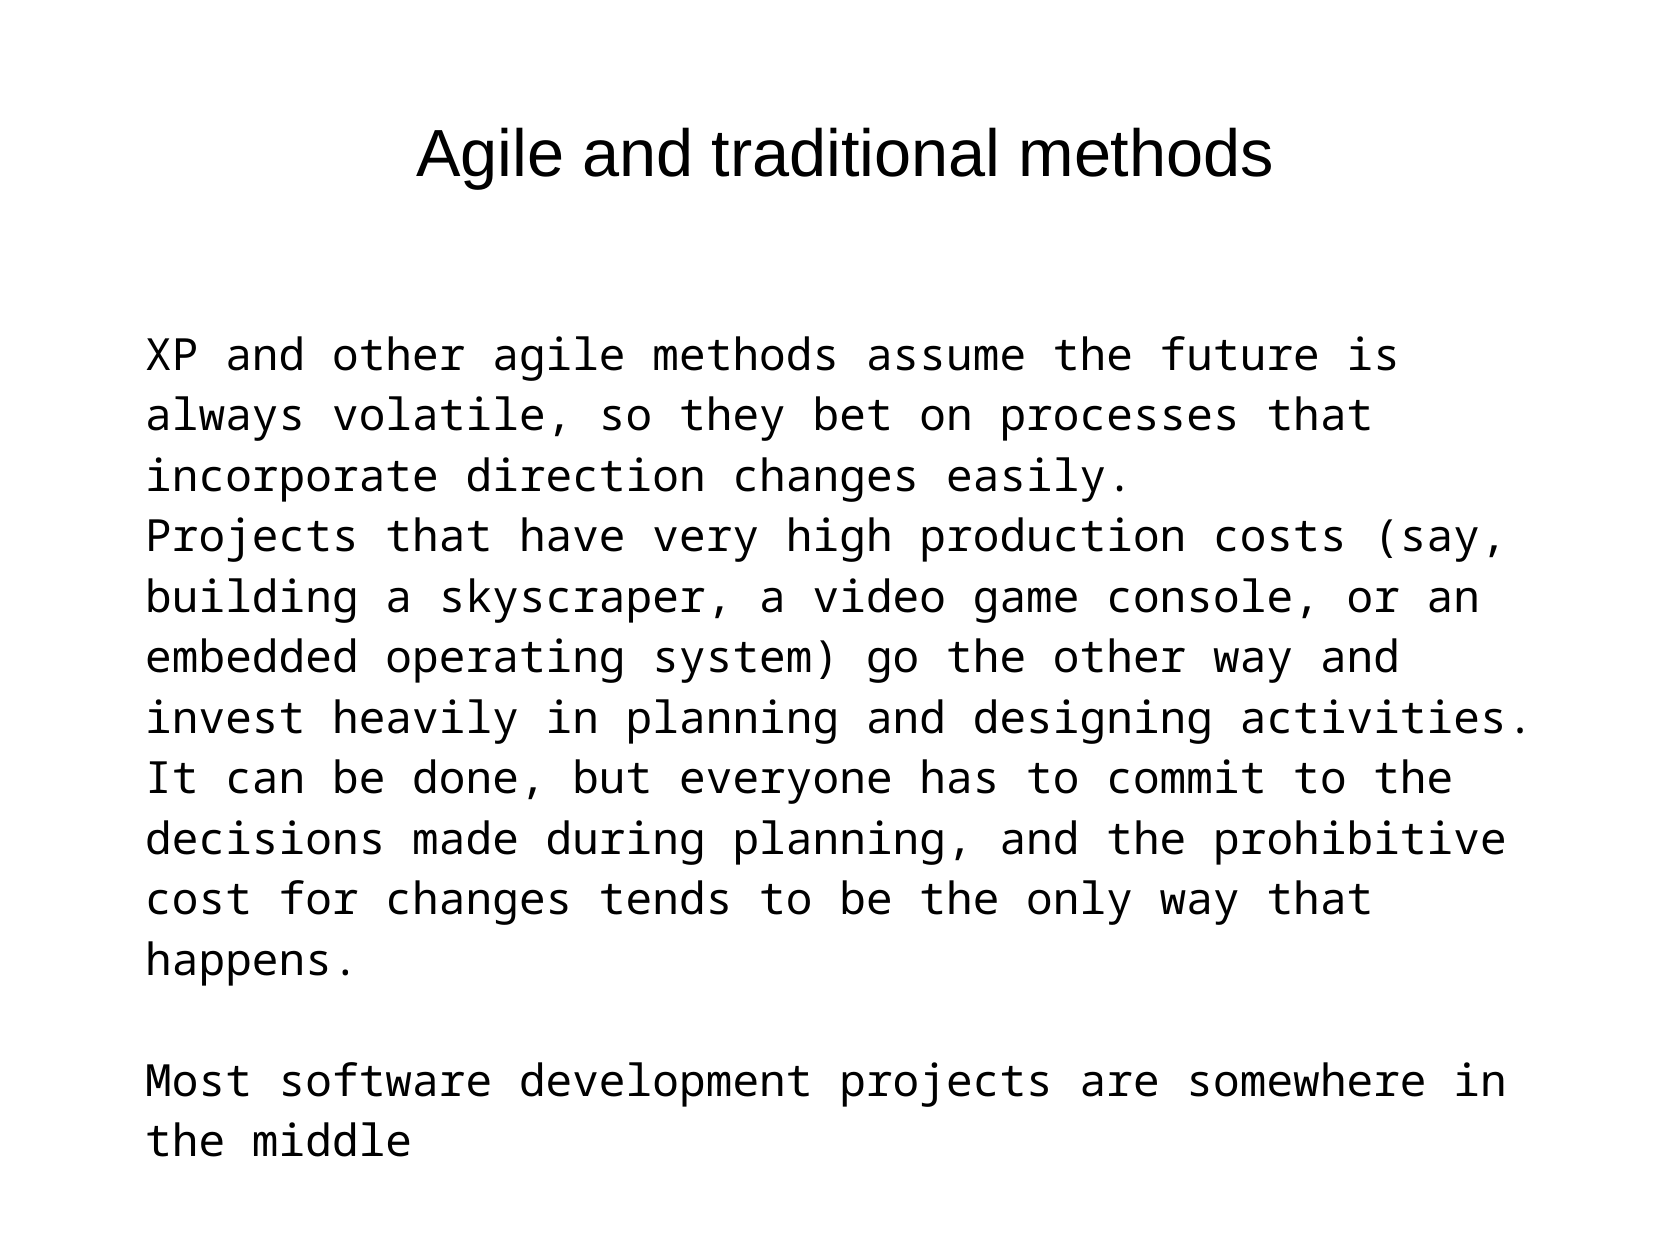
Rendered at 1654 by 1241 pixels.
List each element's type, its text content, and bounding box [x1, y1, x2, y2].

list XP and other agile methods assume the future is always volatile, so they bet on processes that incorporate direction changes easily. Projects that have very high production costs (say, building a skyscraper, a video game console, or an embedded operating system) go the other way and invest heavily in planning and designing activities. It can be done, but everyone has to commit to the decisions made during planning, and the prohibitive cost for changes tends to be the only way that happens. Most software development projects are somewhere in the middle [82, 236, 1571, 1182]
title Agile and traditional methods [82, 49, 1571, 236]
